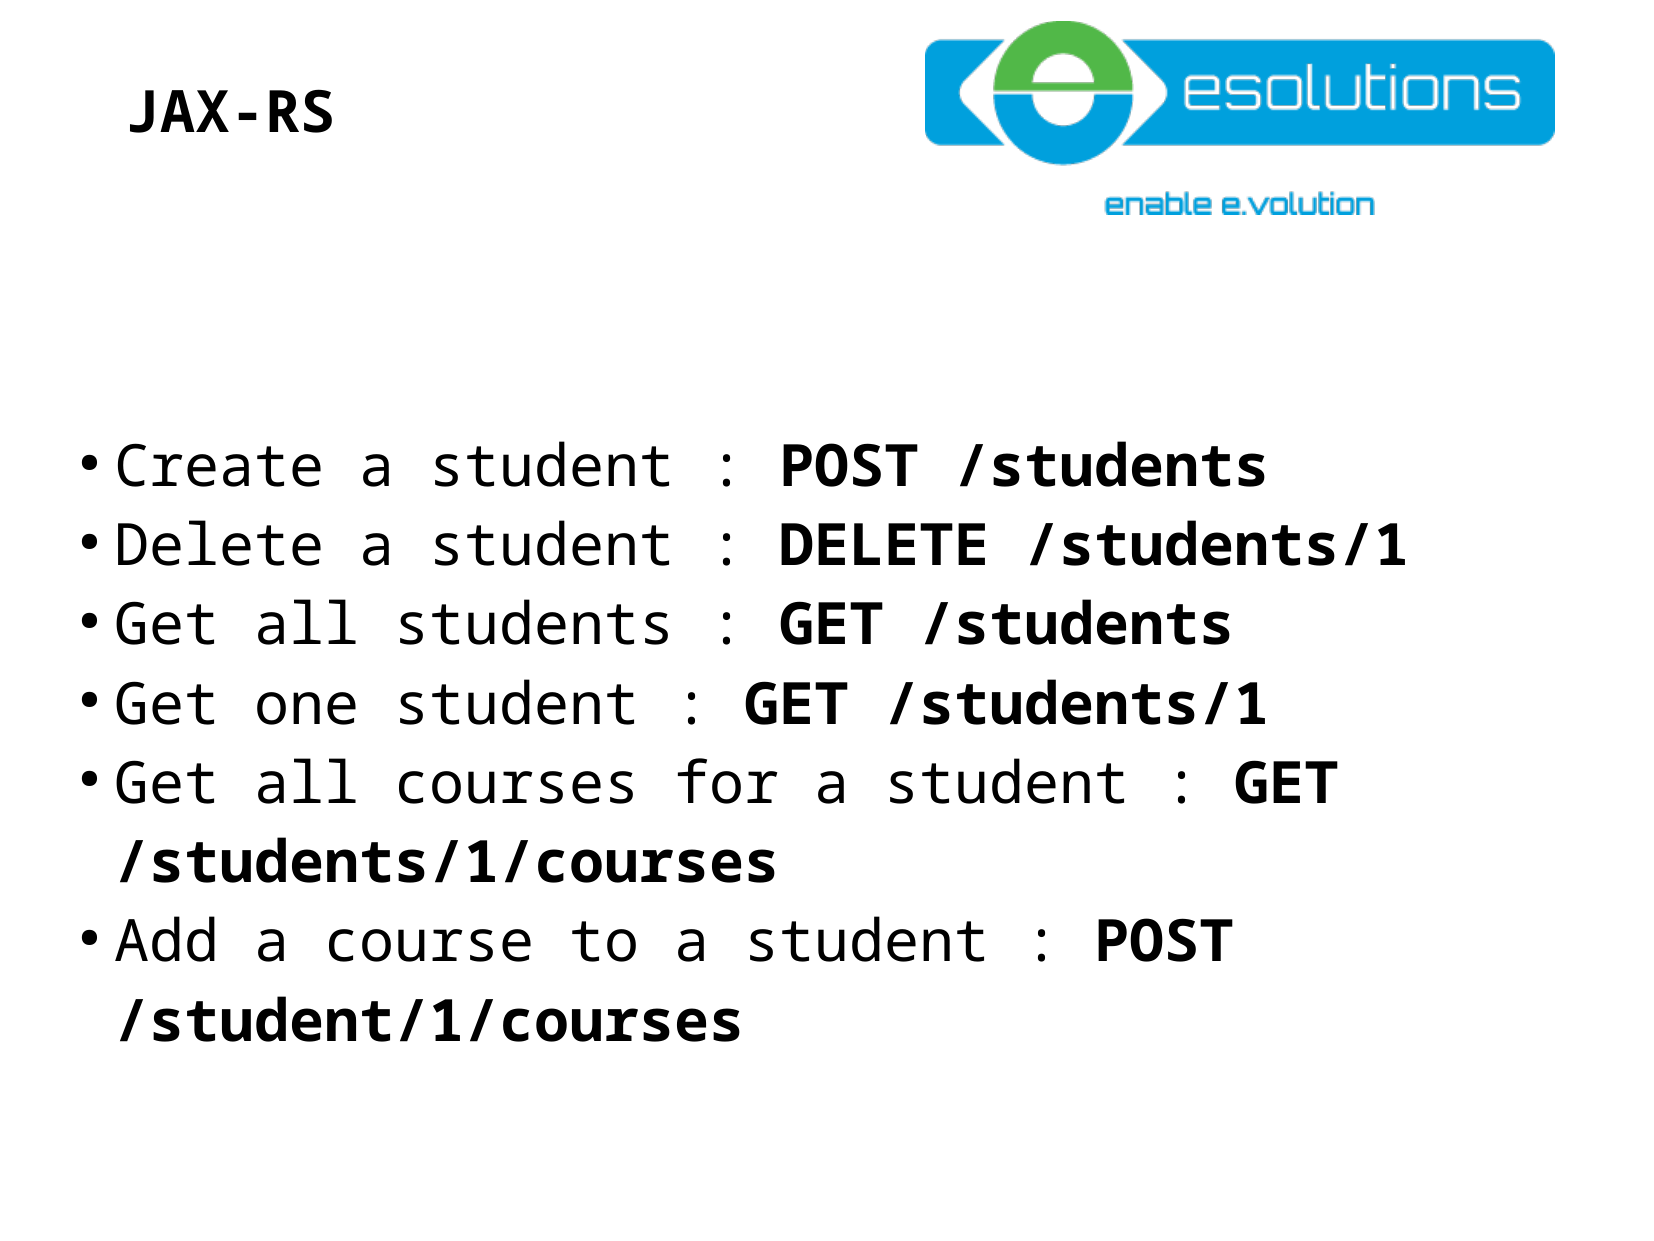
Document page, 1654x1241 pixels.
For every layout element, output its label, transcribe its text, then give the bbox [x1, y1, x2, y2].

picture [1403, 75, 1438, 110]
picture [1267, 75, 1302, 110]
picture [1360, 201, 1370, 215]
picture [1325, 75, 1361, 110]
picture [1444, 75, 1479, 110]
picture [1366, 64, 1385, 110]
text_box JAX-RS [75, 63, 916, 217]
picture [925, 21, 1555, 215]
picture [1307, 64, 1319, 110]
picture [1197, 201, 1208, 205]
picture [1226, 201, 1236, 205]
picture [1130, 201, 1139, 215]
picture [1185, 75, 1220, 110]
picture [1390, 75, 1396, 110]
picture [1226, 75, 1261, 110]
picture [1340, 201, 1351, 211]
subtitle Create a student : POST /students Delete a student : DELETE /students/1 Get all students : GET /students Get one student : GET /students/1 Get all courses for a student : GET /students/1/courses Add a course to a student : POST /student/1/courses [79, 240, 1561, 1163]
picture [1485, 75, 1521, 110]
picture [1110, 201, 1120, 205]
picture [1169, 201, 1179, 211]
